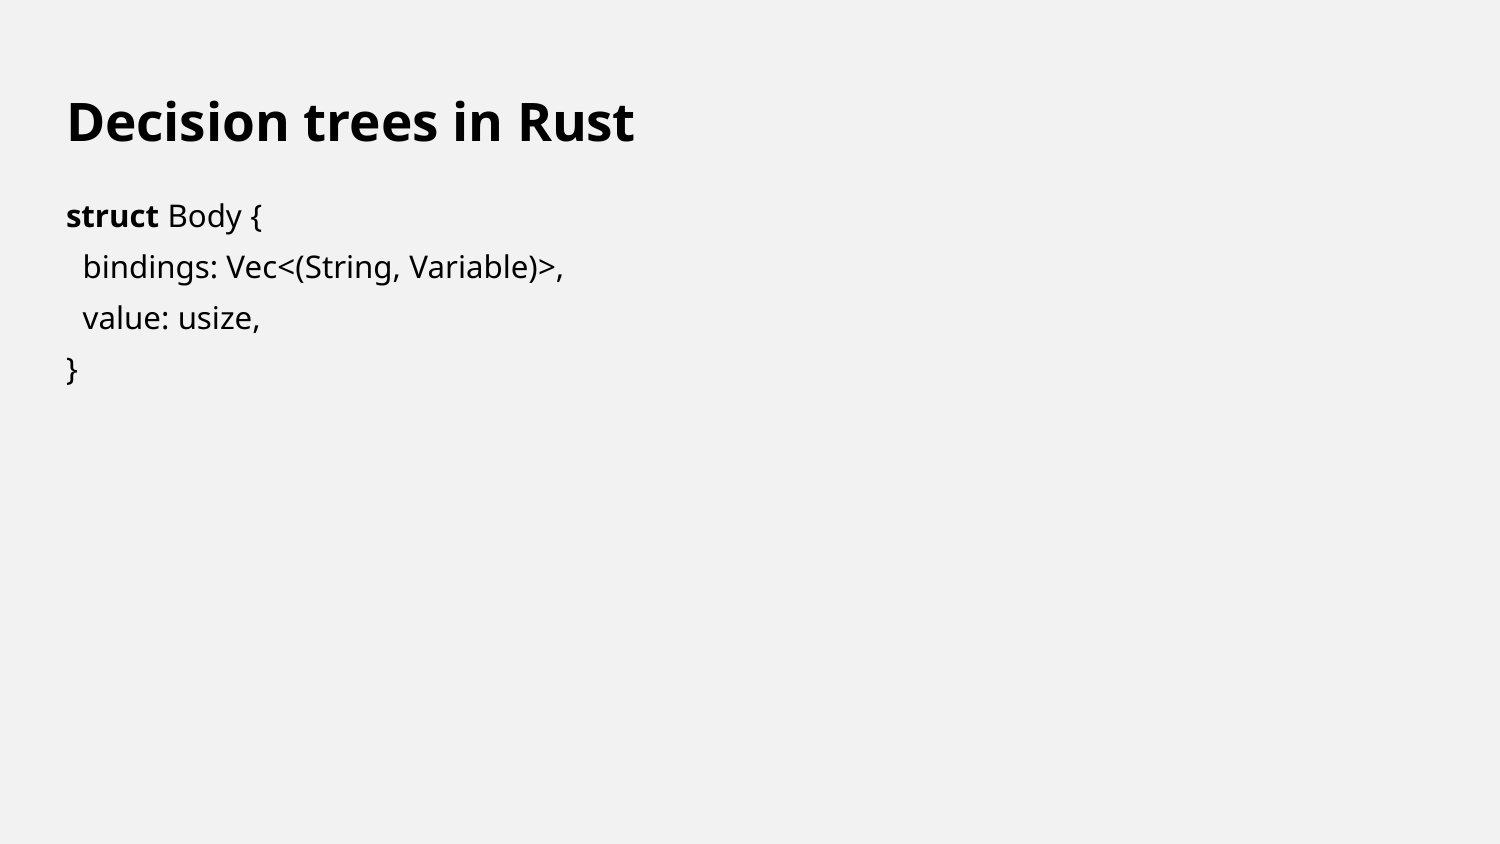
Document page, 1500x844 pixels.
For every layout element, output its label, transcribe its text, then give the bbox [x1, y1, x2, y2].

list struct Body { bindings: Vec<(String, Variable)>, value: usize, } [51, 189, 1449, 750]
title Decision trees in Rust [51, 72, 1449, 167]
